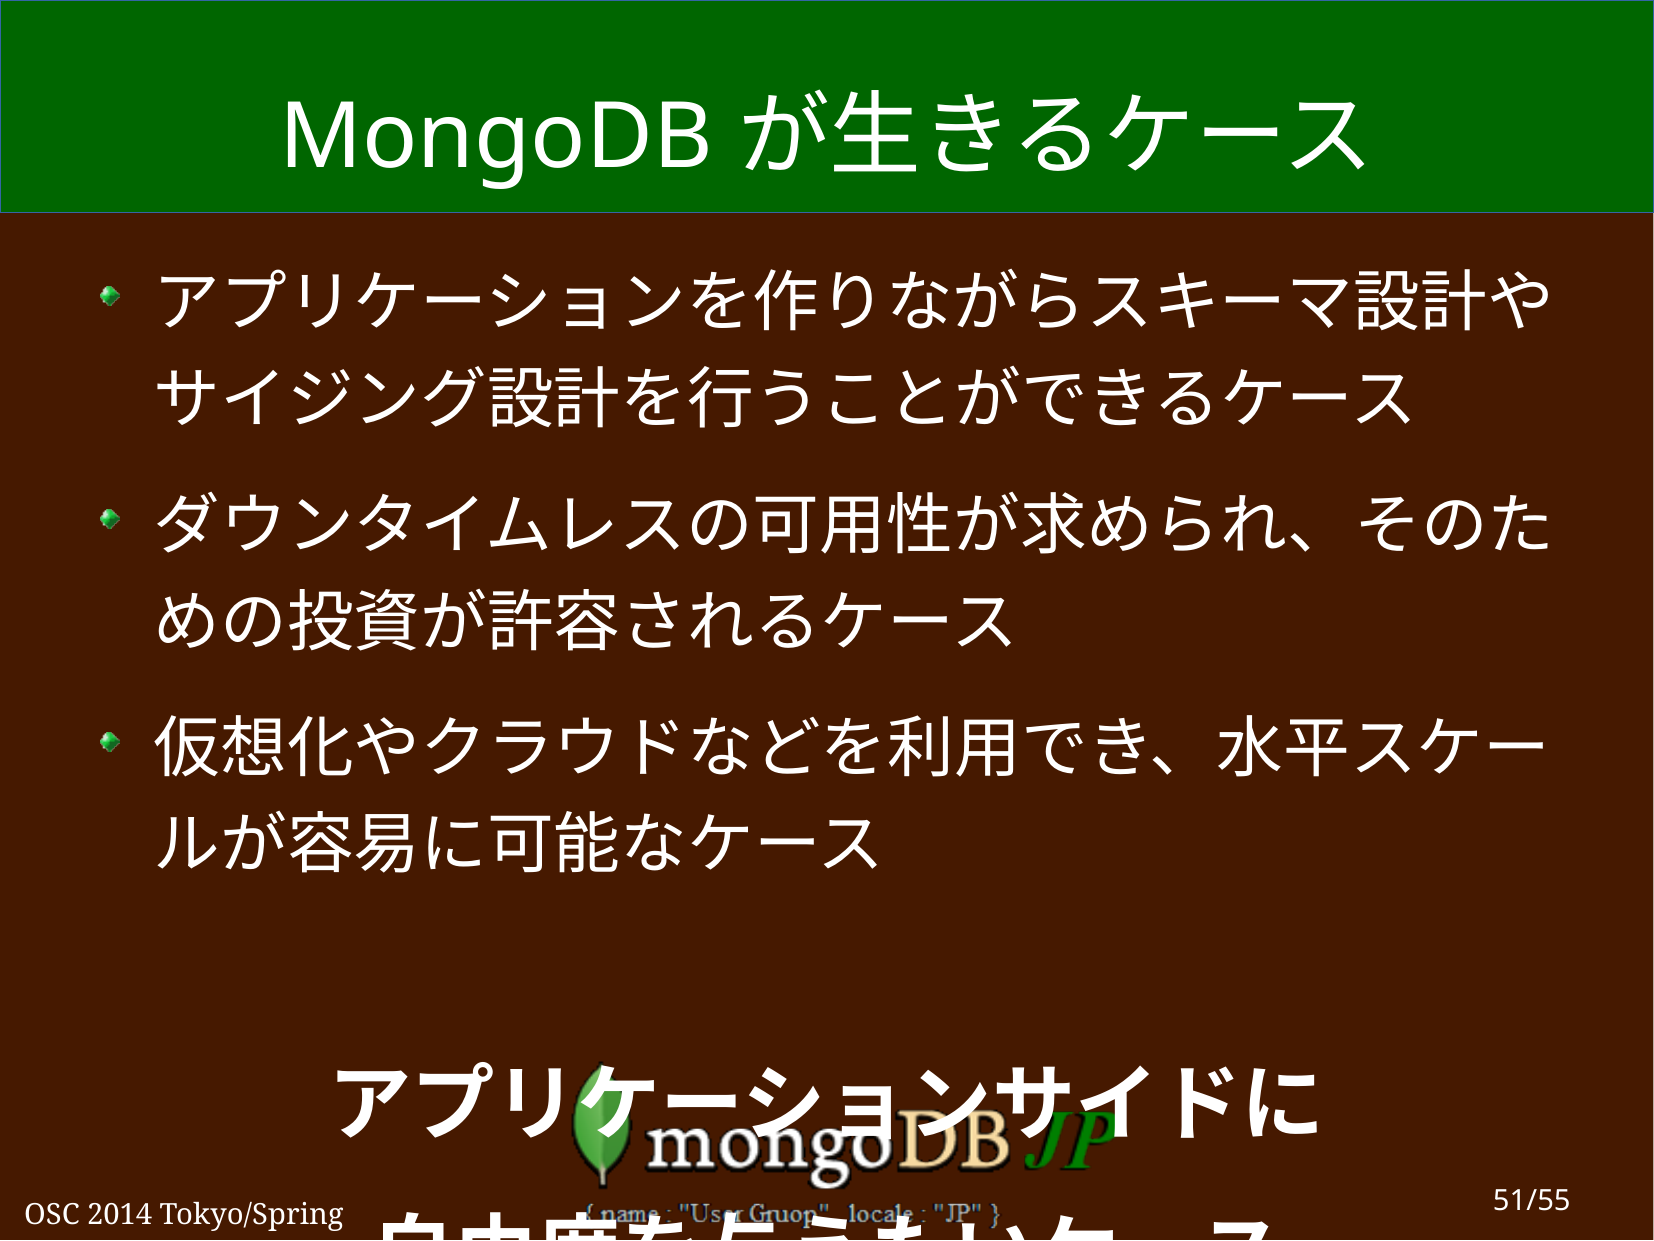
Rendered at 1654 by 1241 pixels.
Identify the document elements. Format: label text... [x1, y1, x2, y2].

title MongoDBが生きるケース [82, 49, 1571, 207]
picture [566, 1058, 1140, 1241]
list アプリケーションを作りながらスキーマ設計やサイジング設計を行うことができるケース ダウンタイムレスの可用性が求められ、そのための投資が許容されるケース 仮想化やクラウドなどを利用でき、水平スケールが容易に可能なケース アプリケーションサイドに 自由度を与えたいケース [82, 247, 1571, 1032]
